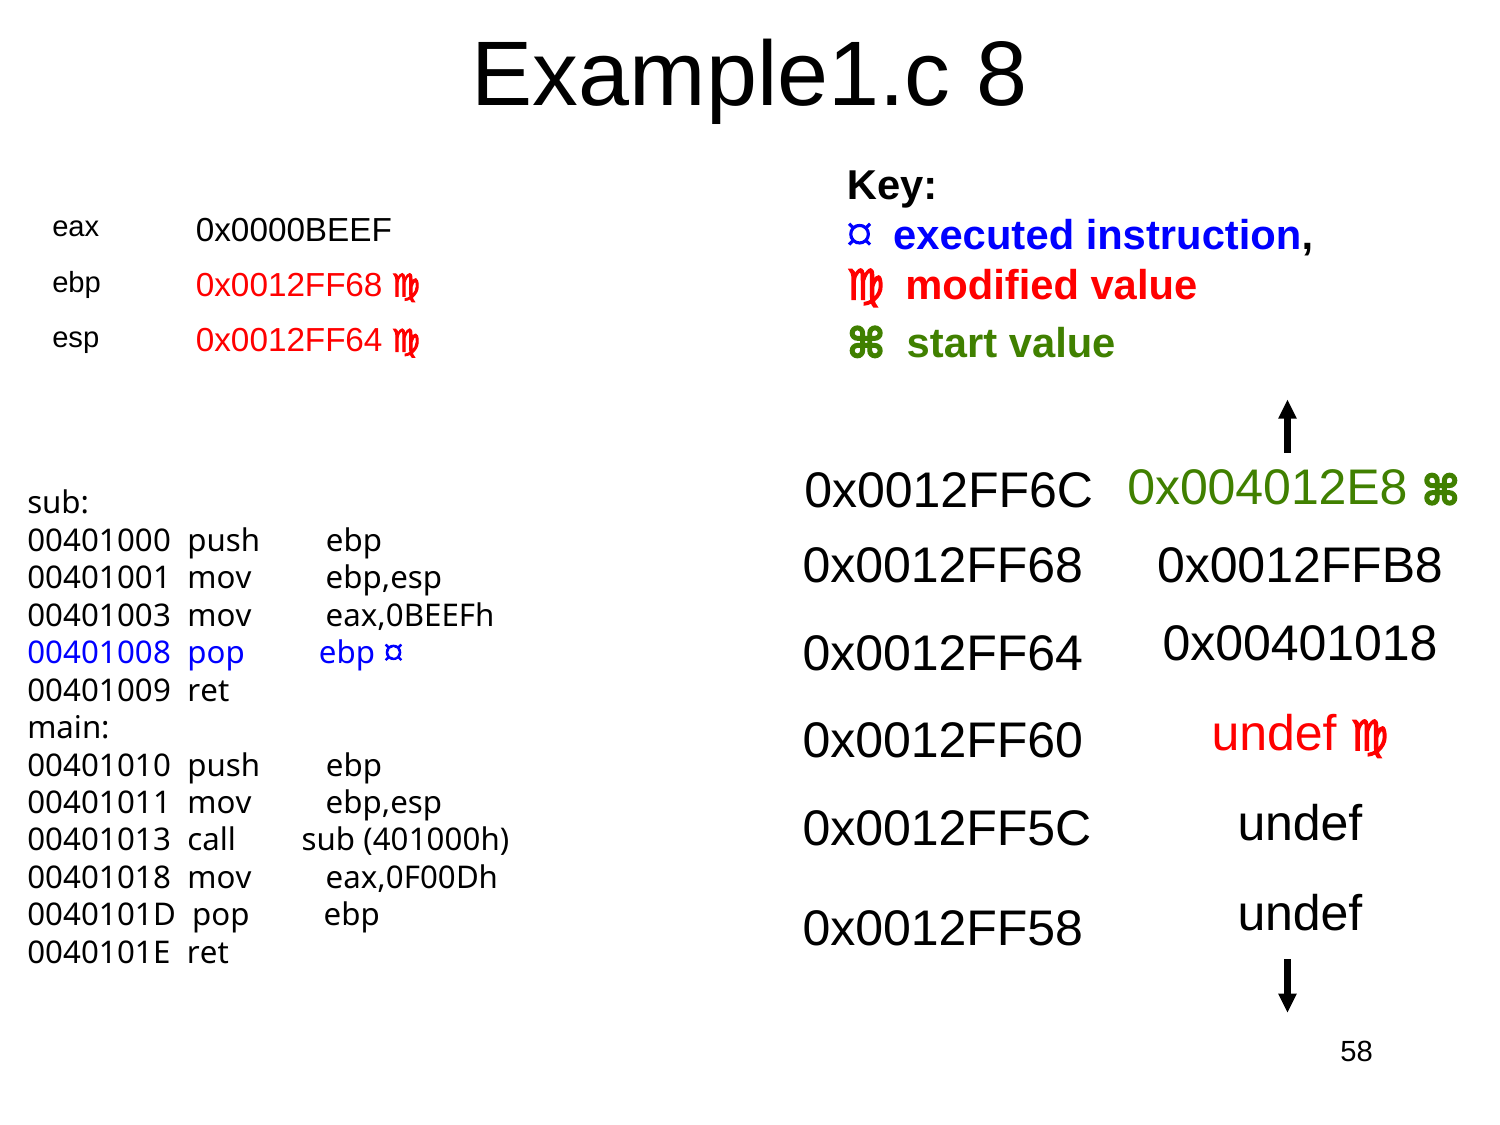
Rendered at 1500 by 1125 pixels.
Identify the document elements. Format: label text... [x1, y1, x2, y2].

text_box 0x0012FF64 [787, 612, 1098, 688]
table_cell undef [1112, 783, 1487, 872]
text_box sub: 00401000 push ebp 00401001 mov ebp,esp 00401003 mov eax,0BEEFh 00401008 pop ebp  00401009 ret main: 00401010 push ebp 00401011 mov ebp,esp 00401013 call sub (401000h) 00401018 mov eax,0F00Dh 0040101D pop ebp 0040101E ret [12, 474, 775, 1101]
table_cell undef [1112, 872, 1487, 962]
table_cell undef  [1112, 692, 1487, 783]
text_box Key: executed instruction, modified value start value [832, 149, 1340, 376]
text_box 0x0012FF58 [787, 887, 1098, 963]
table_header eax [38, 200, 181, 255]
table_header 0x0000BEEF [181, 200, 525, 255]
text_box 0x0012FF6C [789, 449, 1108, 526]
text_box <number> [1074, 1025, 1388, 1101]
table_cell 0x0012FF68  [181, 255, 525, 311]
text_box 0x0012FF60 [787, 699, 1098, 776]
title Example1.c 8 [112, 0, 1388, 163]
table_cell 0x0012FF64  [181, 311, 525, 366]
table_cell 0x00401018 [1112, 603, 1487, 692]
table_header 0x0012FFB8 [1112, 525, 1487, 603]
table_cell esp [38, 311, 181, 366]
table_cell ebp [38, 255, 181, 311]
table_header 0x004012E8  [1112, 447, 1487, 525]
text_box 0x0012FF5C [787, 787, 1107, 863]
text_box 0x0012FF68 [787, 524, 1098, 601]
